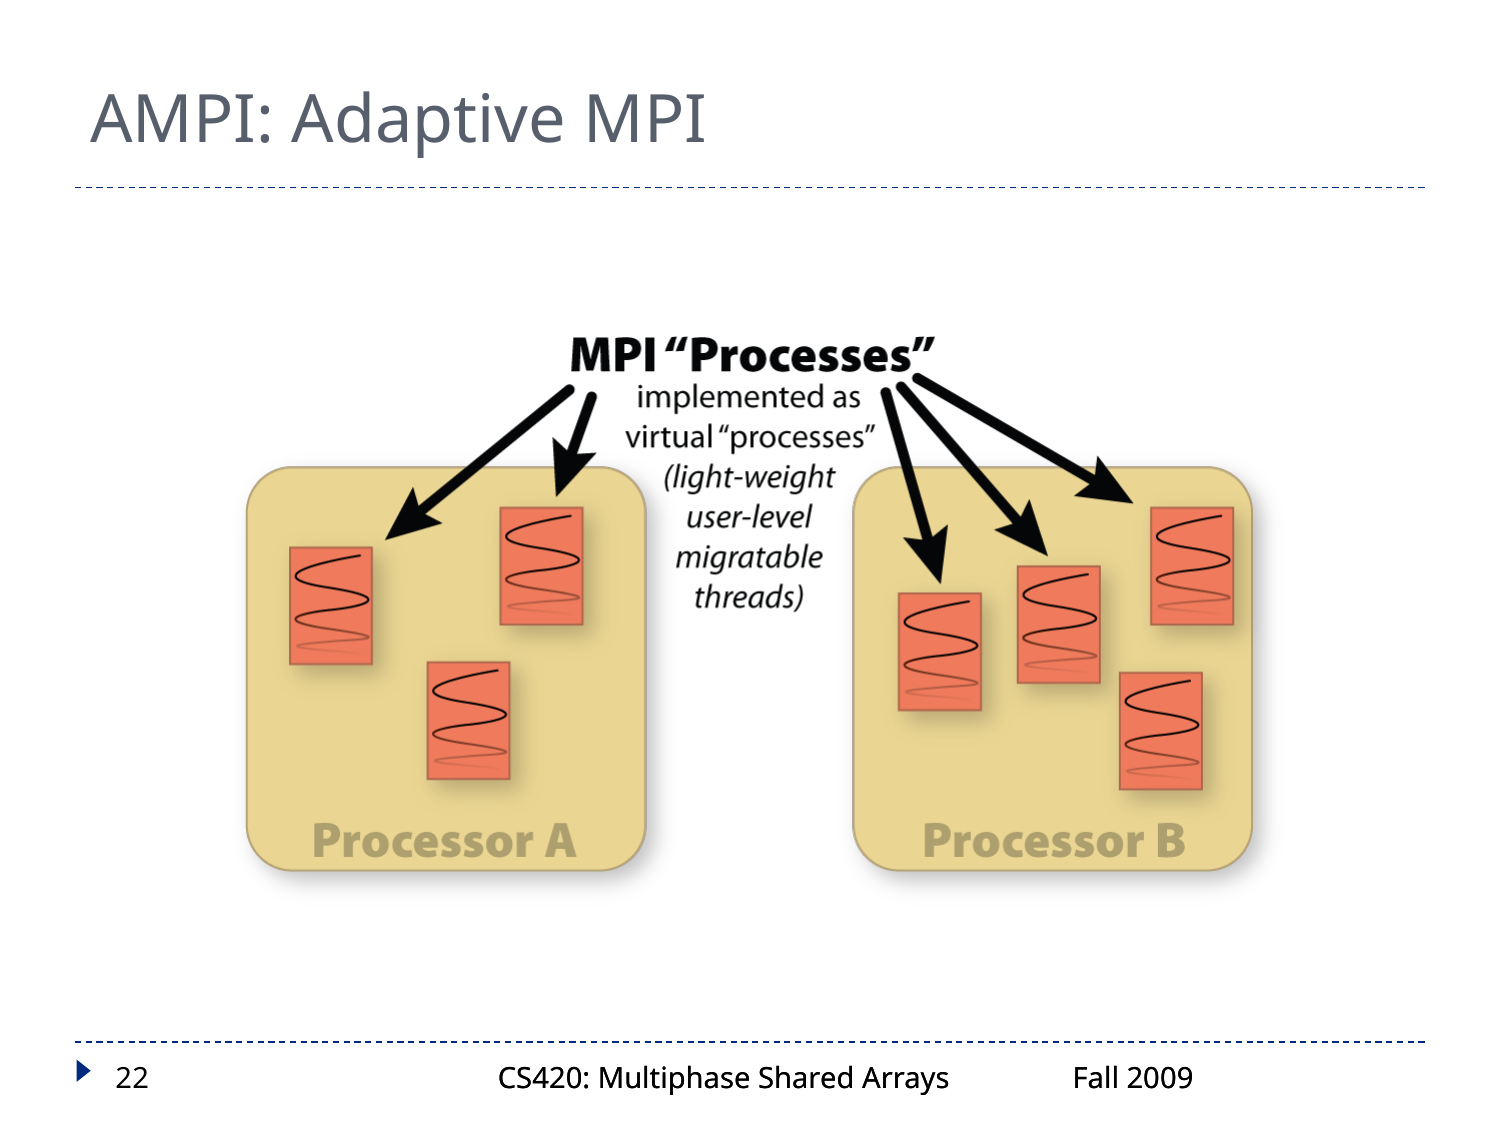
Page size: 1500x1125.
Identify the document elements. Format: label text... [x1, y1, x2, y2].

title AMPI: Adaptive MPI [75, 7, 1425, 218]
footer CS420: Multiphase Shared Arrays [475, 1042, 1051, 1103]
slide_number Fall 2009 [1051, 1042, 1426, 1103]
slide_number <number><number> [100, 1042, 426, 1103]
picture [207, 312, 1293, 906]
